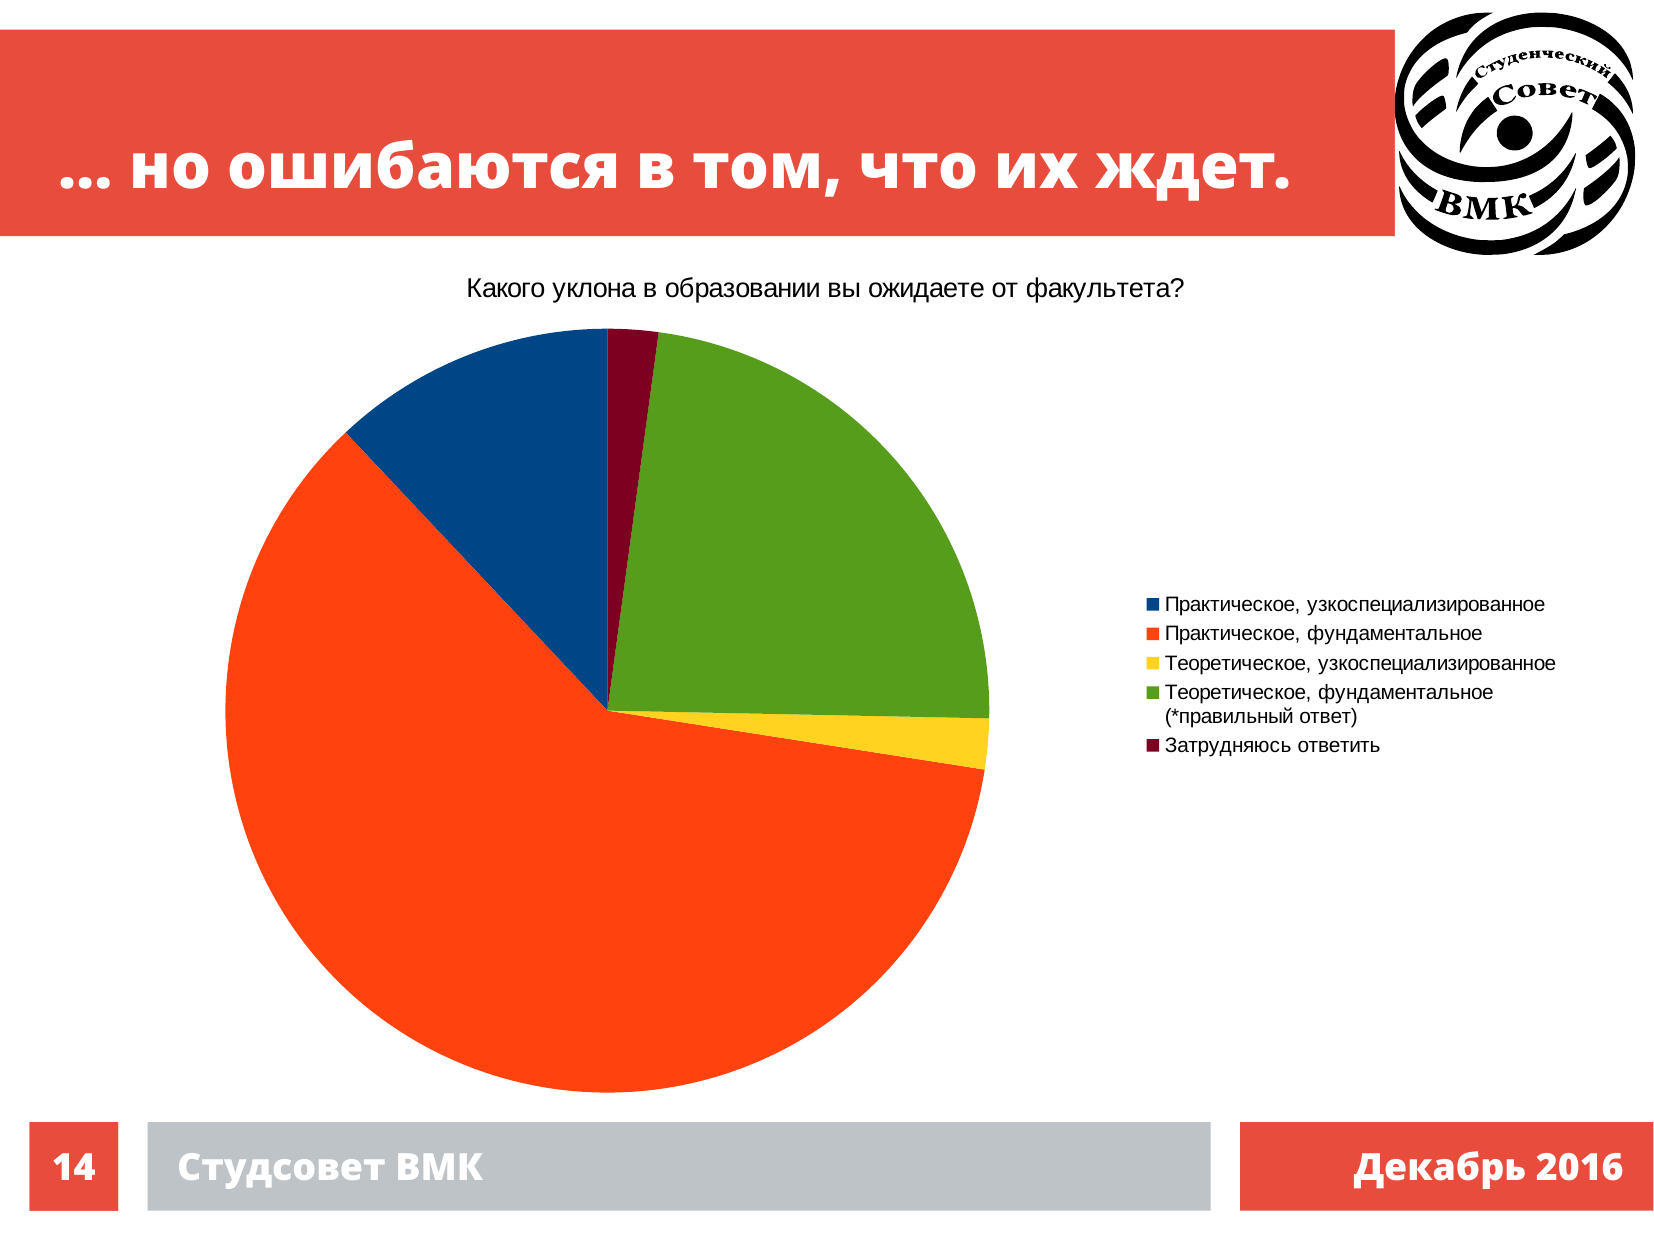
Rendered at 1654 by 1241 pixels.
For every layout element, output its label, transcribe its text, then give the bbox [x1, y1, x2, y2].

picture [1394, 12, 1636, 255]
chart [75, 240, 1576, 1111]
title … но ошибаются в том, что их ждет. [59, 59, 1394, 207]
